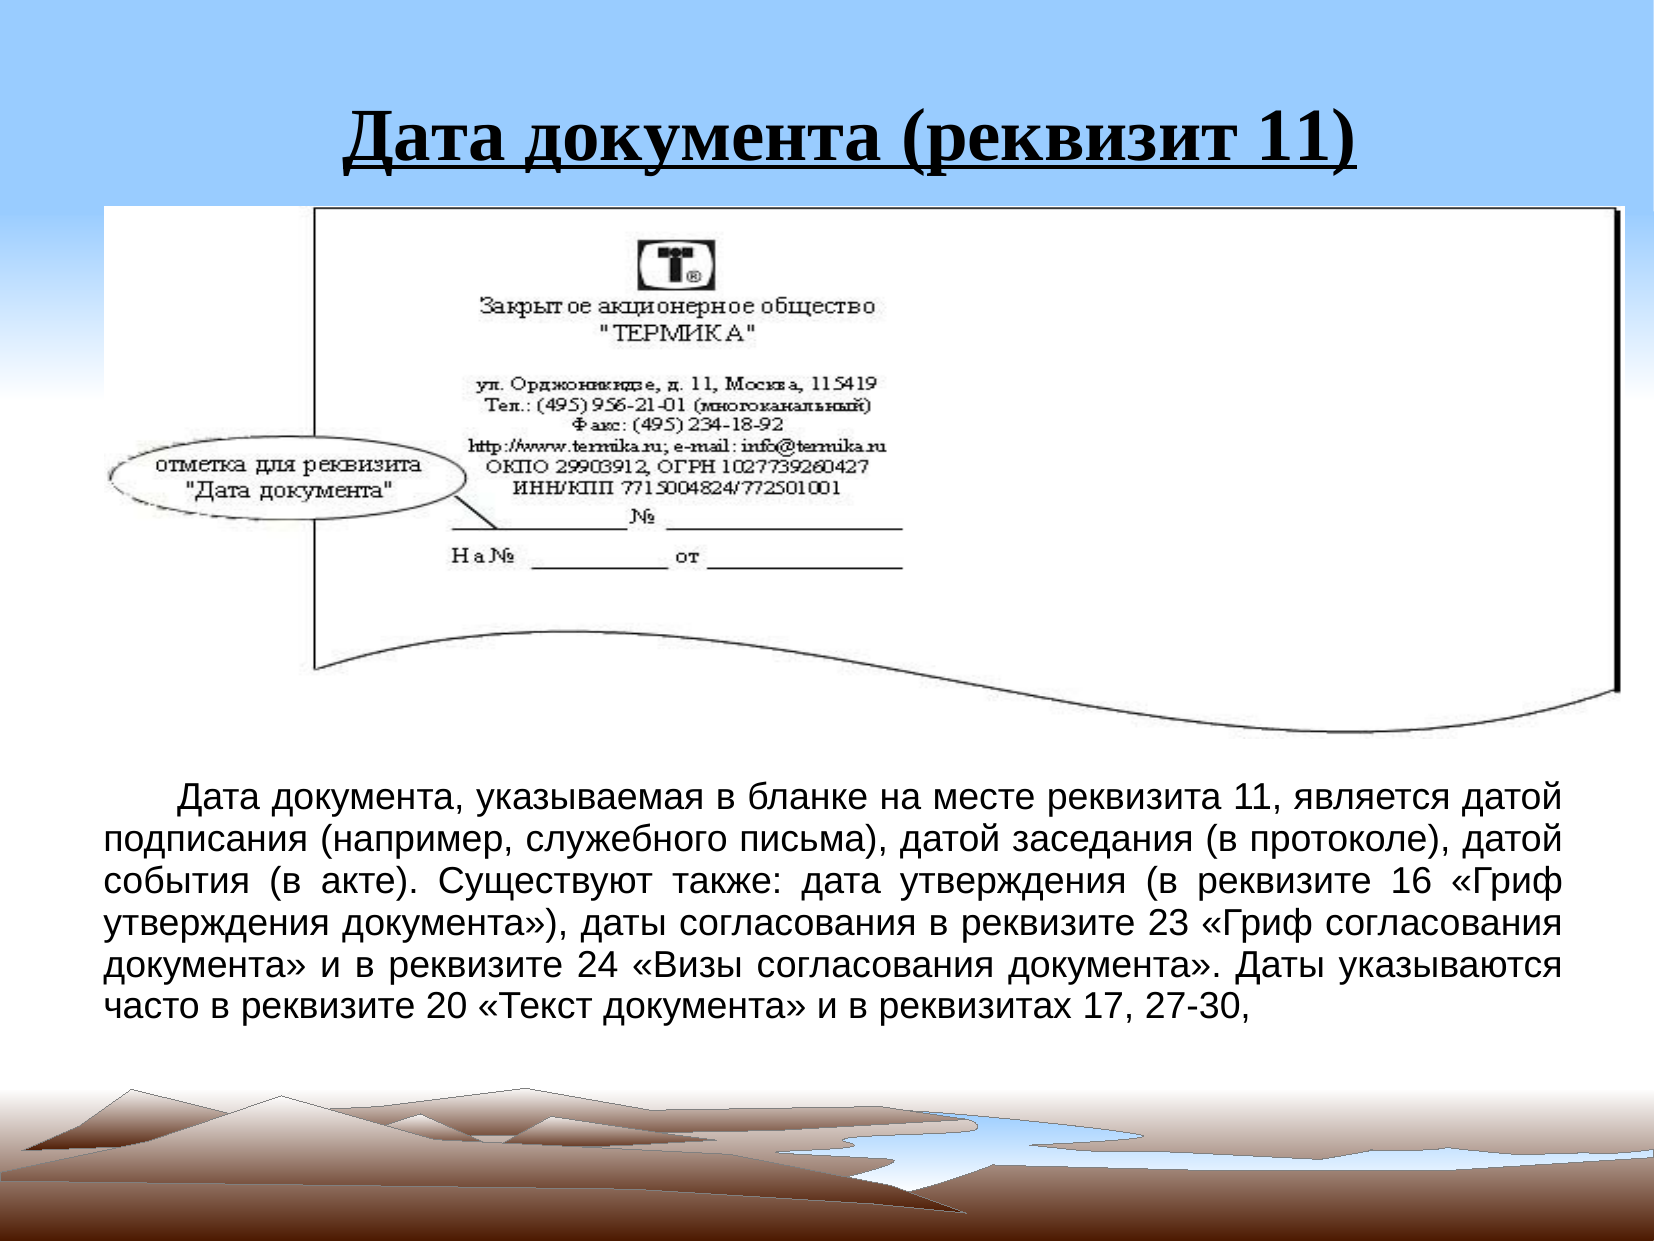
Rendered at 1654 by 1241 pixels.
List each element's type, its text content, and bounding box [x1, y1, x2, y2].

text_box Дата документа, указываемая в бланке на месте реквизита 11, является датой подписания (например, служебного письма), датой заседания (в протоколе), датой события (в акте). Существуют также: дата утверждения (в реквизите 16 «Гриф утверждения документа»), даты согласования в реквизите 23 «Гриф согласования документа» и в реквизите 24 «Визы согласования документа». Даты указываются часто в реквизите 20 «Текст документа» и в реквизитах 17, 27-30, [88, 767, 1595, 1152]
picture [104, 206, 1625, 739]
title Дата документа (реквизит 11) [121, 41, 1534, 206]
